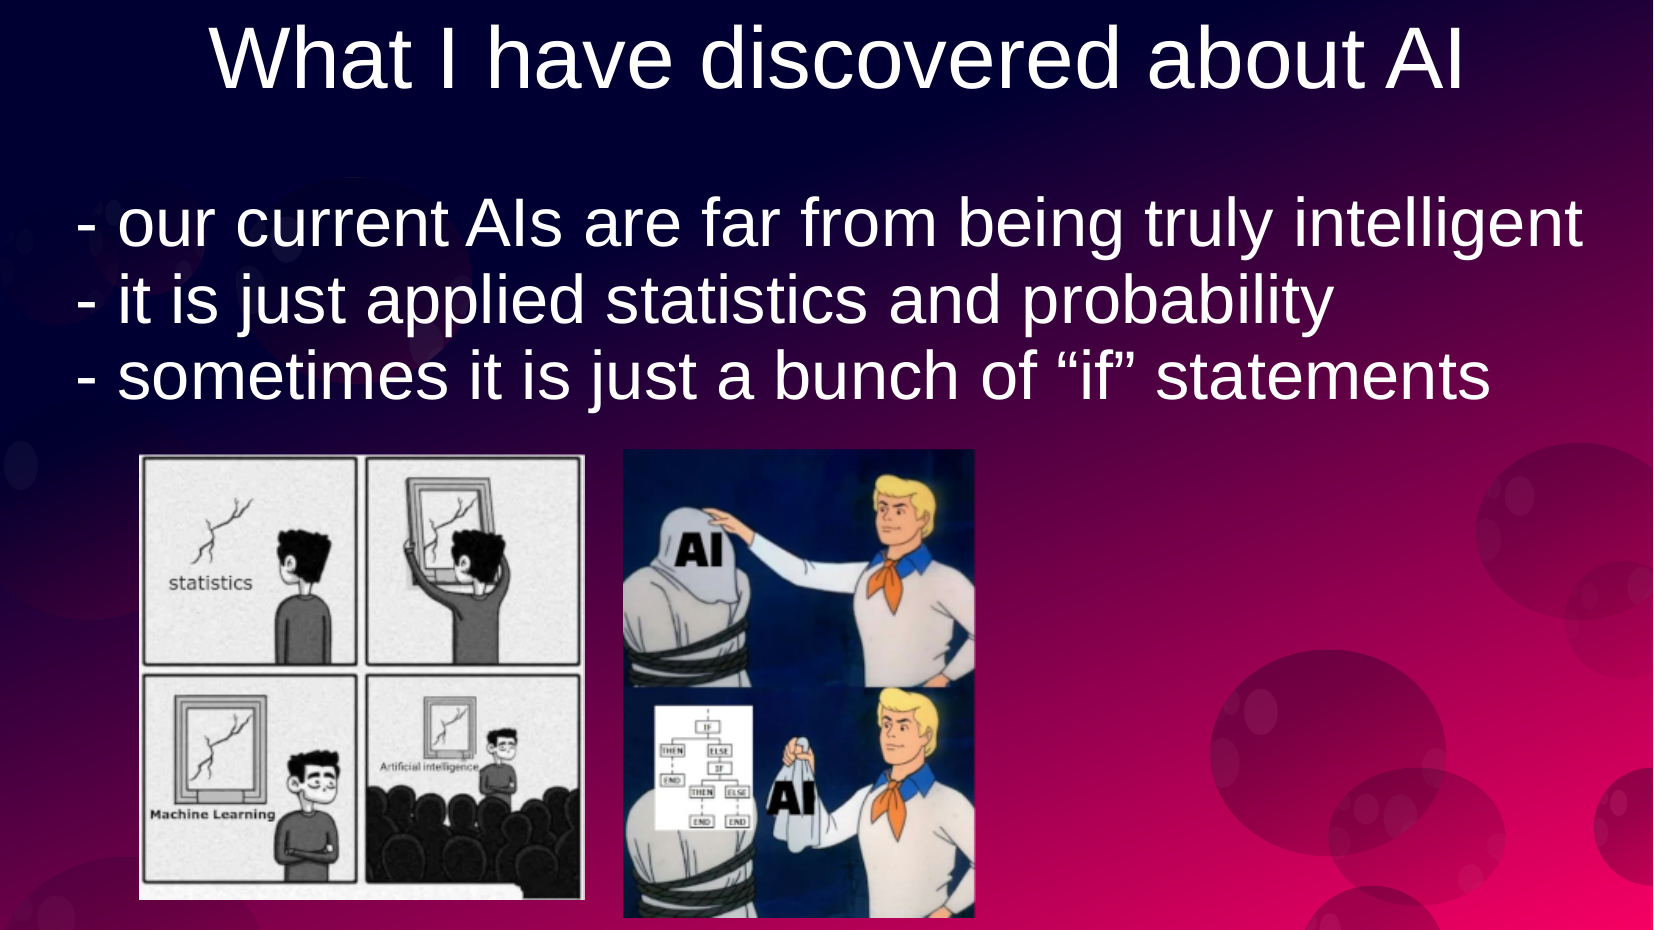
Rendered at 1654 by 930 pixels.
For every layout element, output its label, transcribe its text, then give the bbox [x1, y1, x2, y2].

picture [139, 454, 585, 901]
picture [1648, 0, 1654, 930]
title What I have discovered about AI - our current AIs are far from being truly intelligent - it is just applied statistics and probability - sometimes it is just a bunch of “if” statements [37, 0, 1612, 526]
picture [623, 449, 976, 918]
